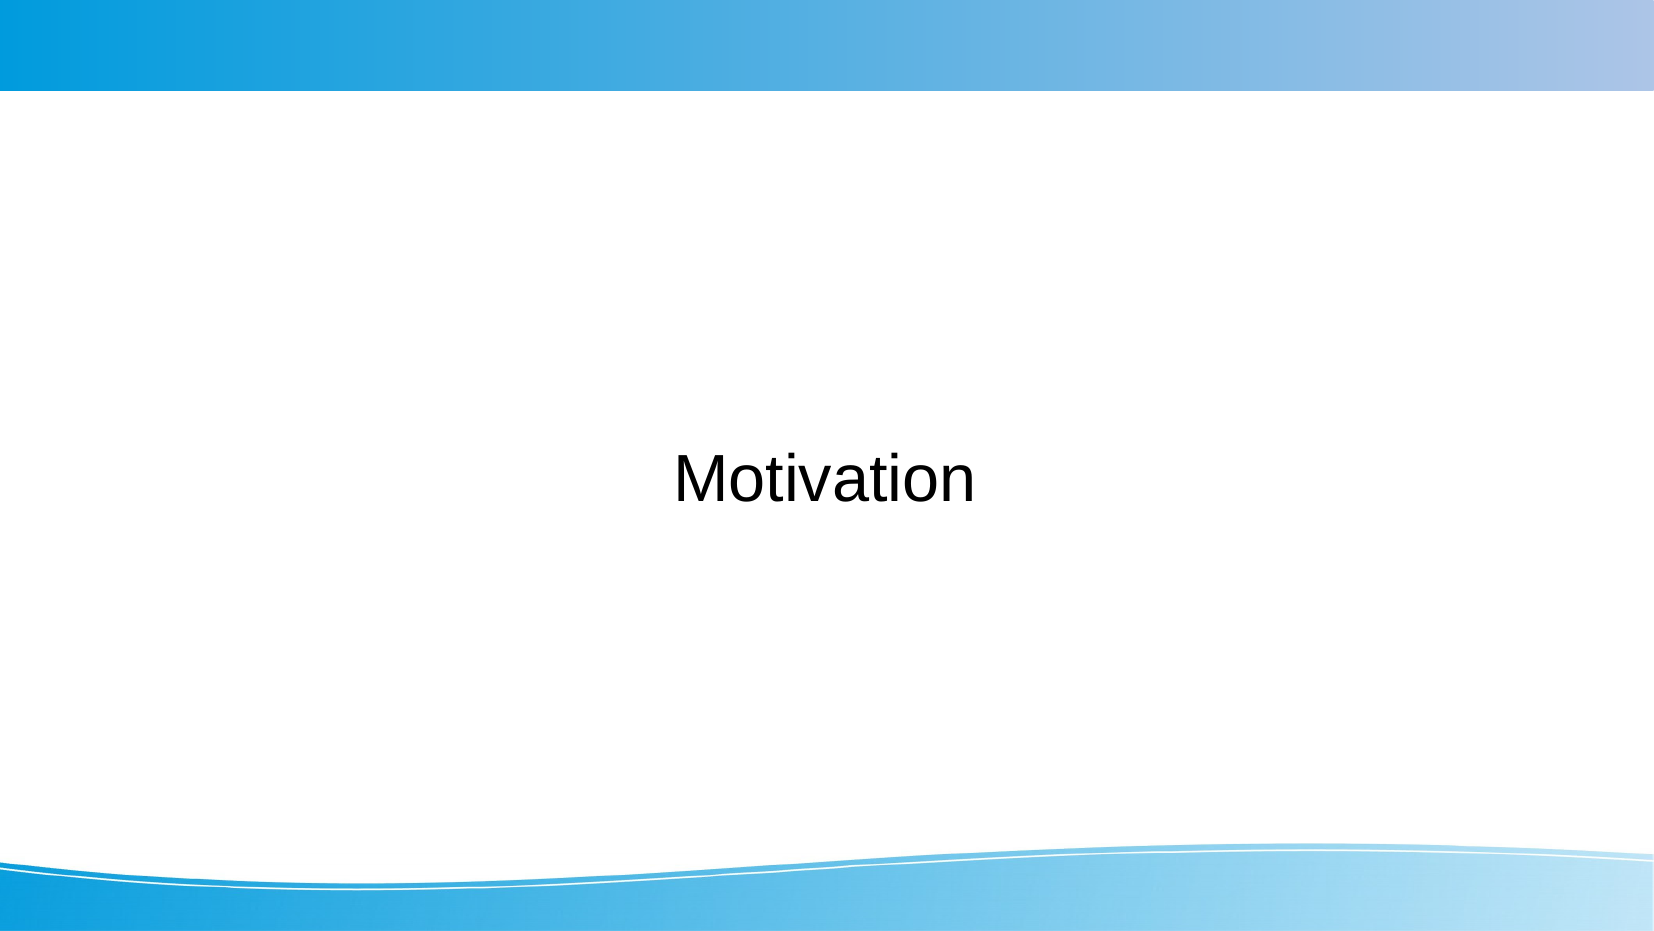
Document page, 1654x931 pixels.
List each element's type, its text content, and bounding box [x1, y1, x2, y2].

picture [0, 843, 1654, 931]
subtitle Motivation [60, 123, 1591, 833]
